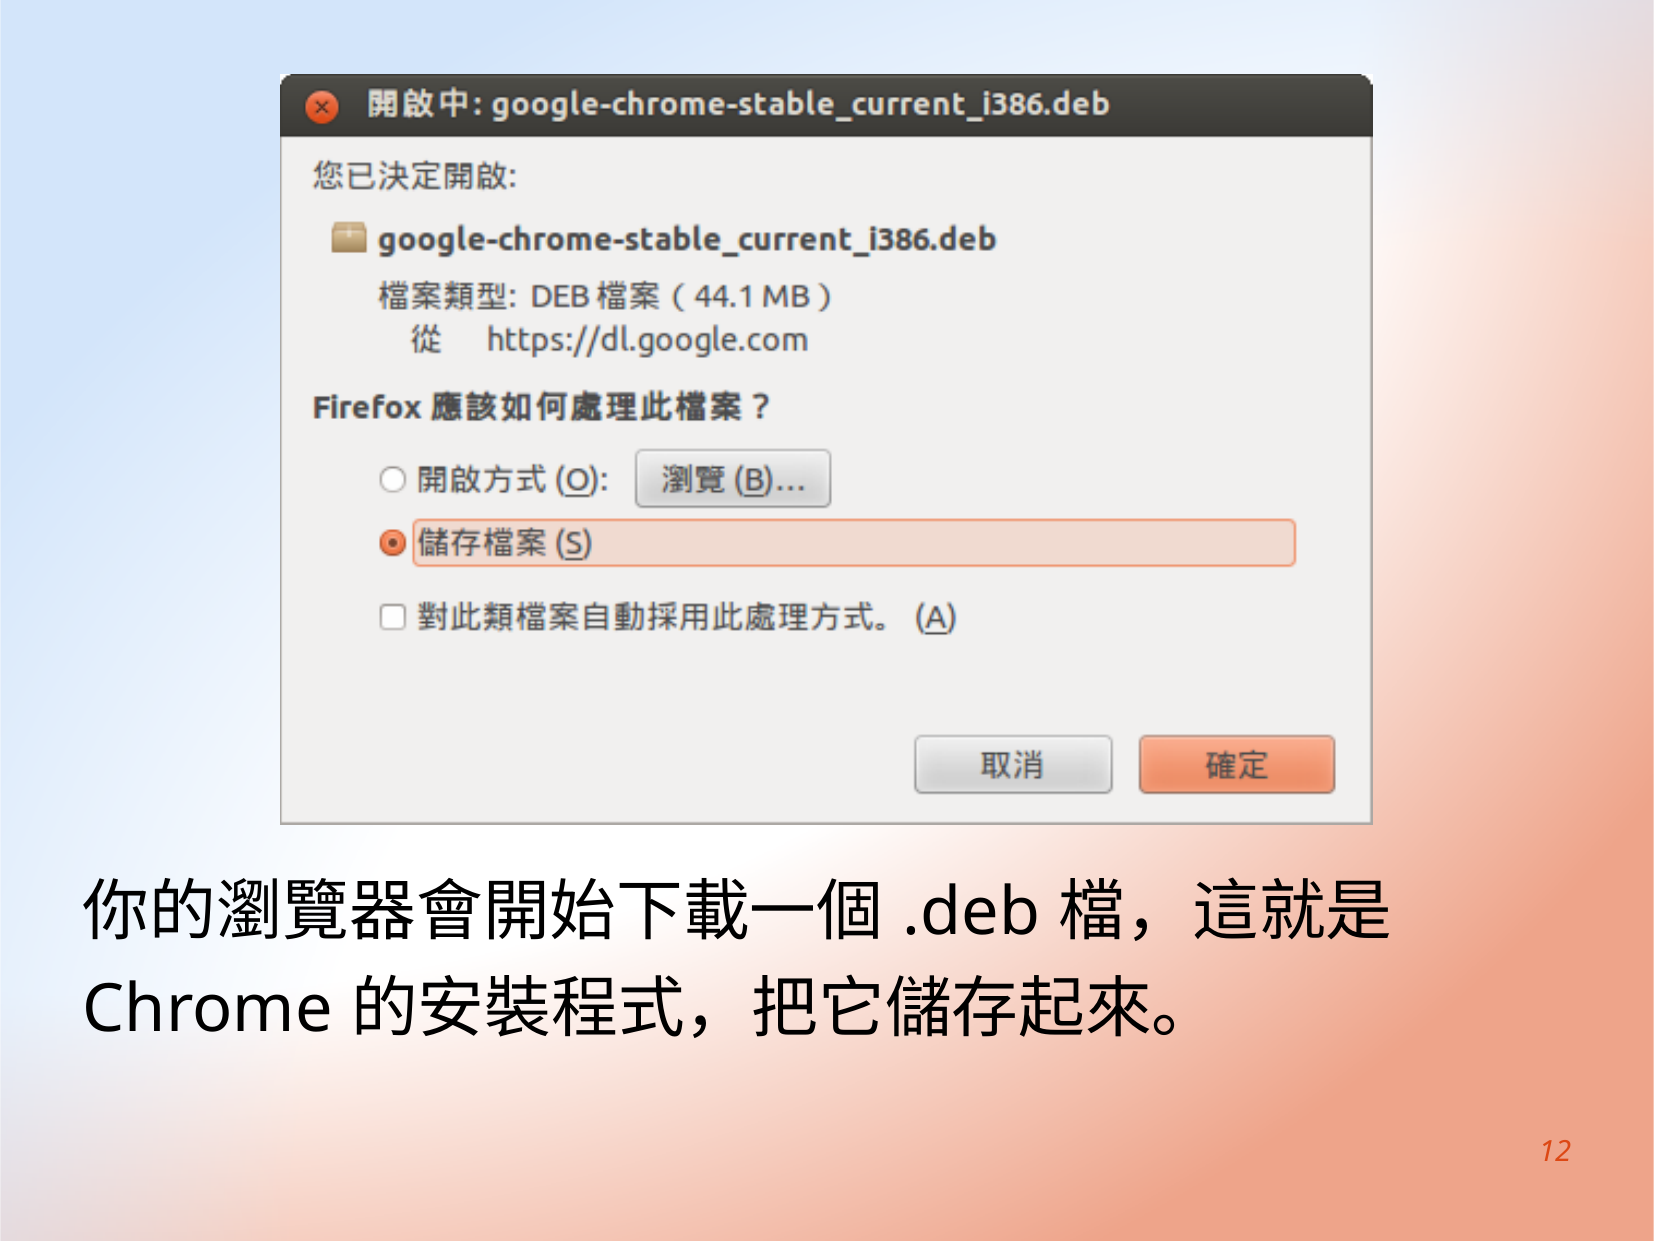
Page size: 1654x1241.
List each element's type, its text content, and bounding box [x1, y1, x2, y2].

picture [0, 0, 1654, 1241]
list 你的瀏覽器會開始下載一個.deb檔，這就是Chrome的安裝程式，把它儲存起來。 [82, 857, 1571, 1201]
